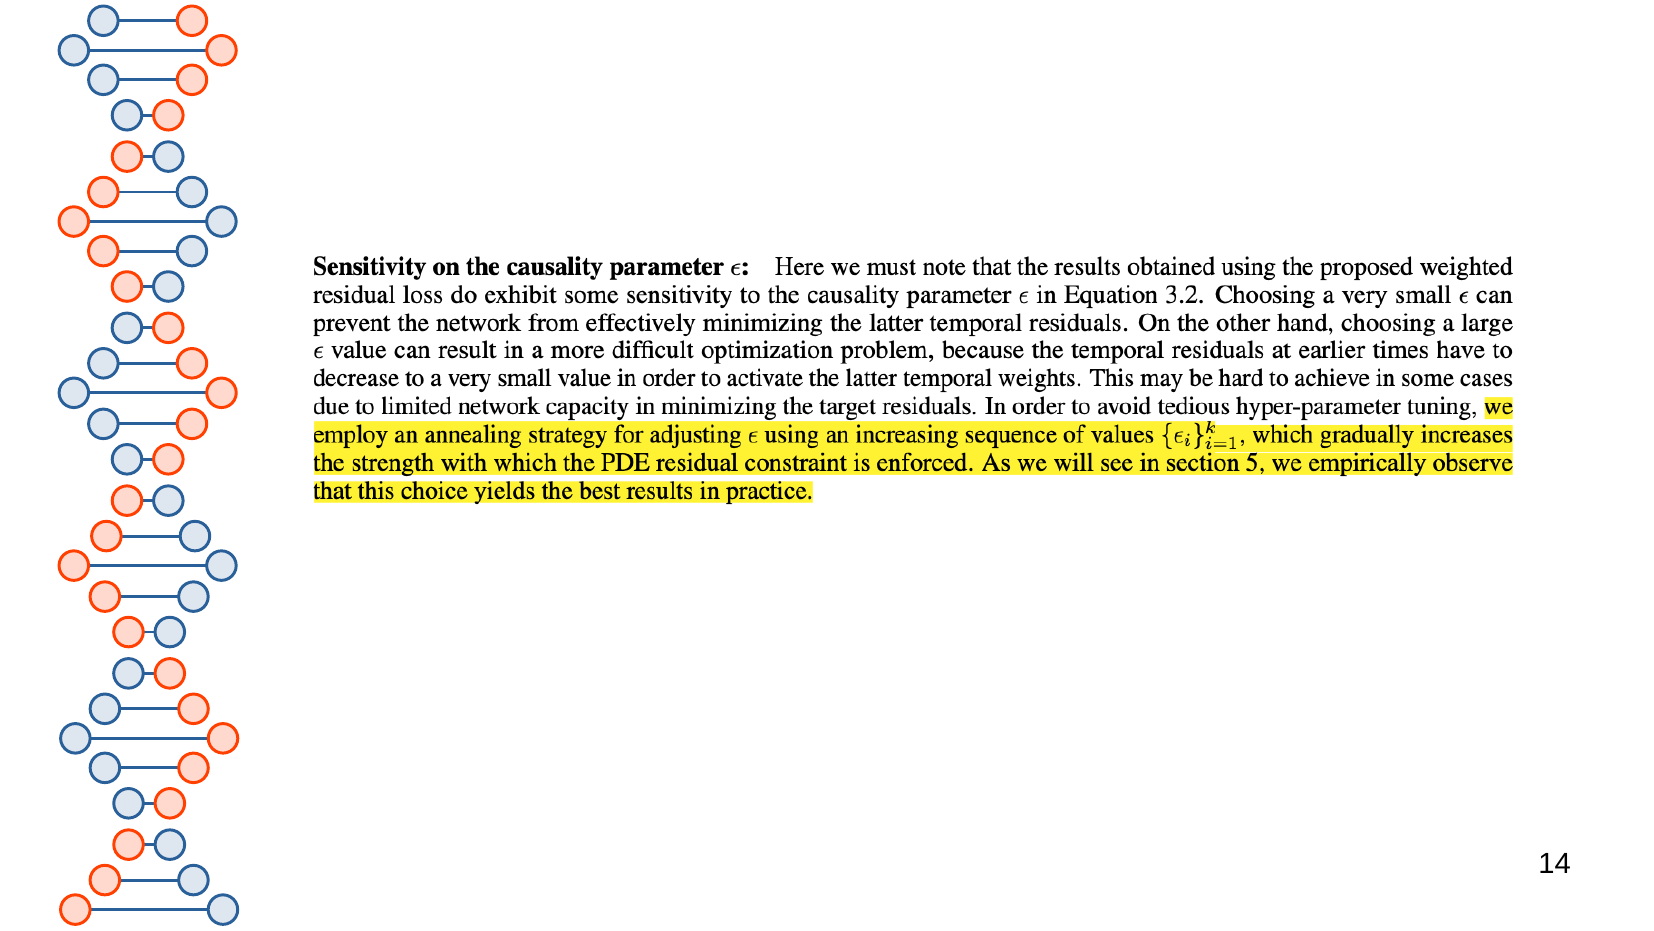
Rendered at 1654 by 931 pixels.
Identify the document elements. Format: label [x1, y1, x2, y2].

picture [295, 236, 1534, 521]
